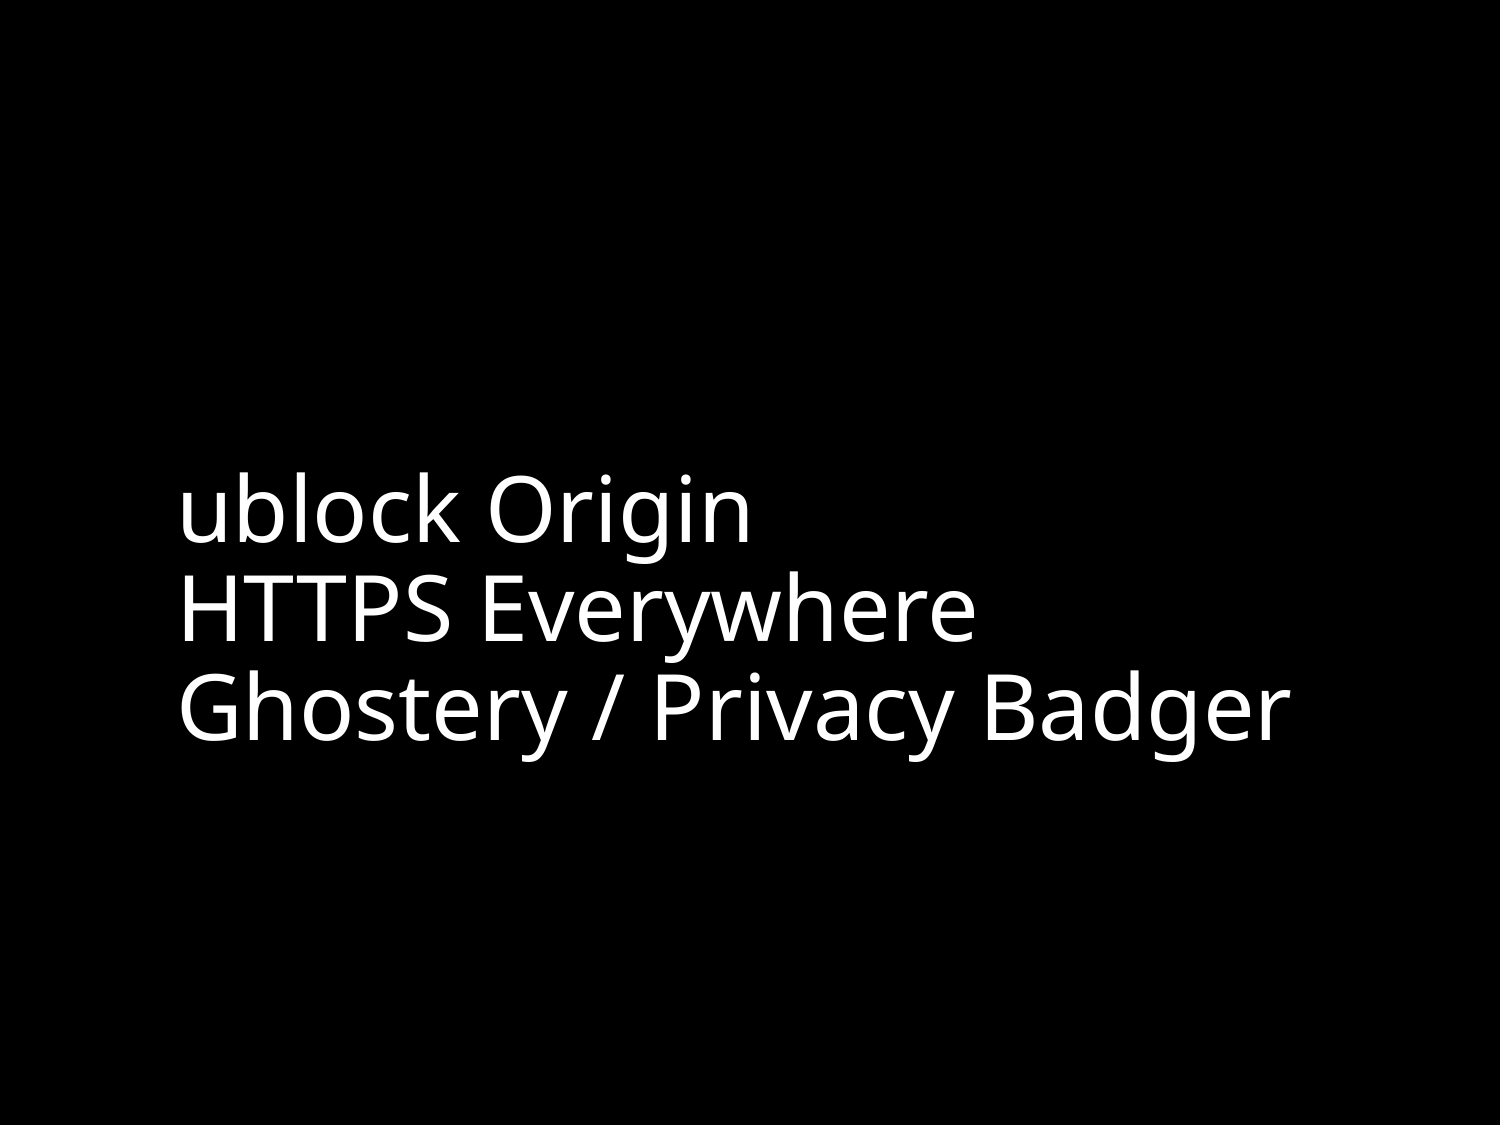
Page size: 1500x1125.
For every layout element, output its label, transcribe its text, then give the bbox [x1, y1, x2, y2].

title ublock Origin HTTPS Everywhere Ghostery / Privacy Badger [97, 60, 1373, 1066]
